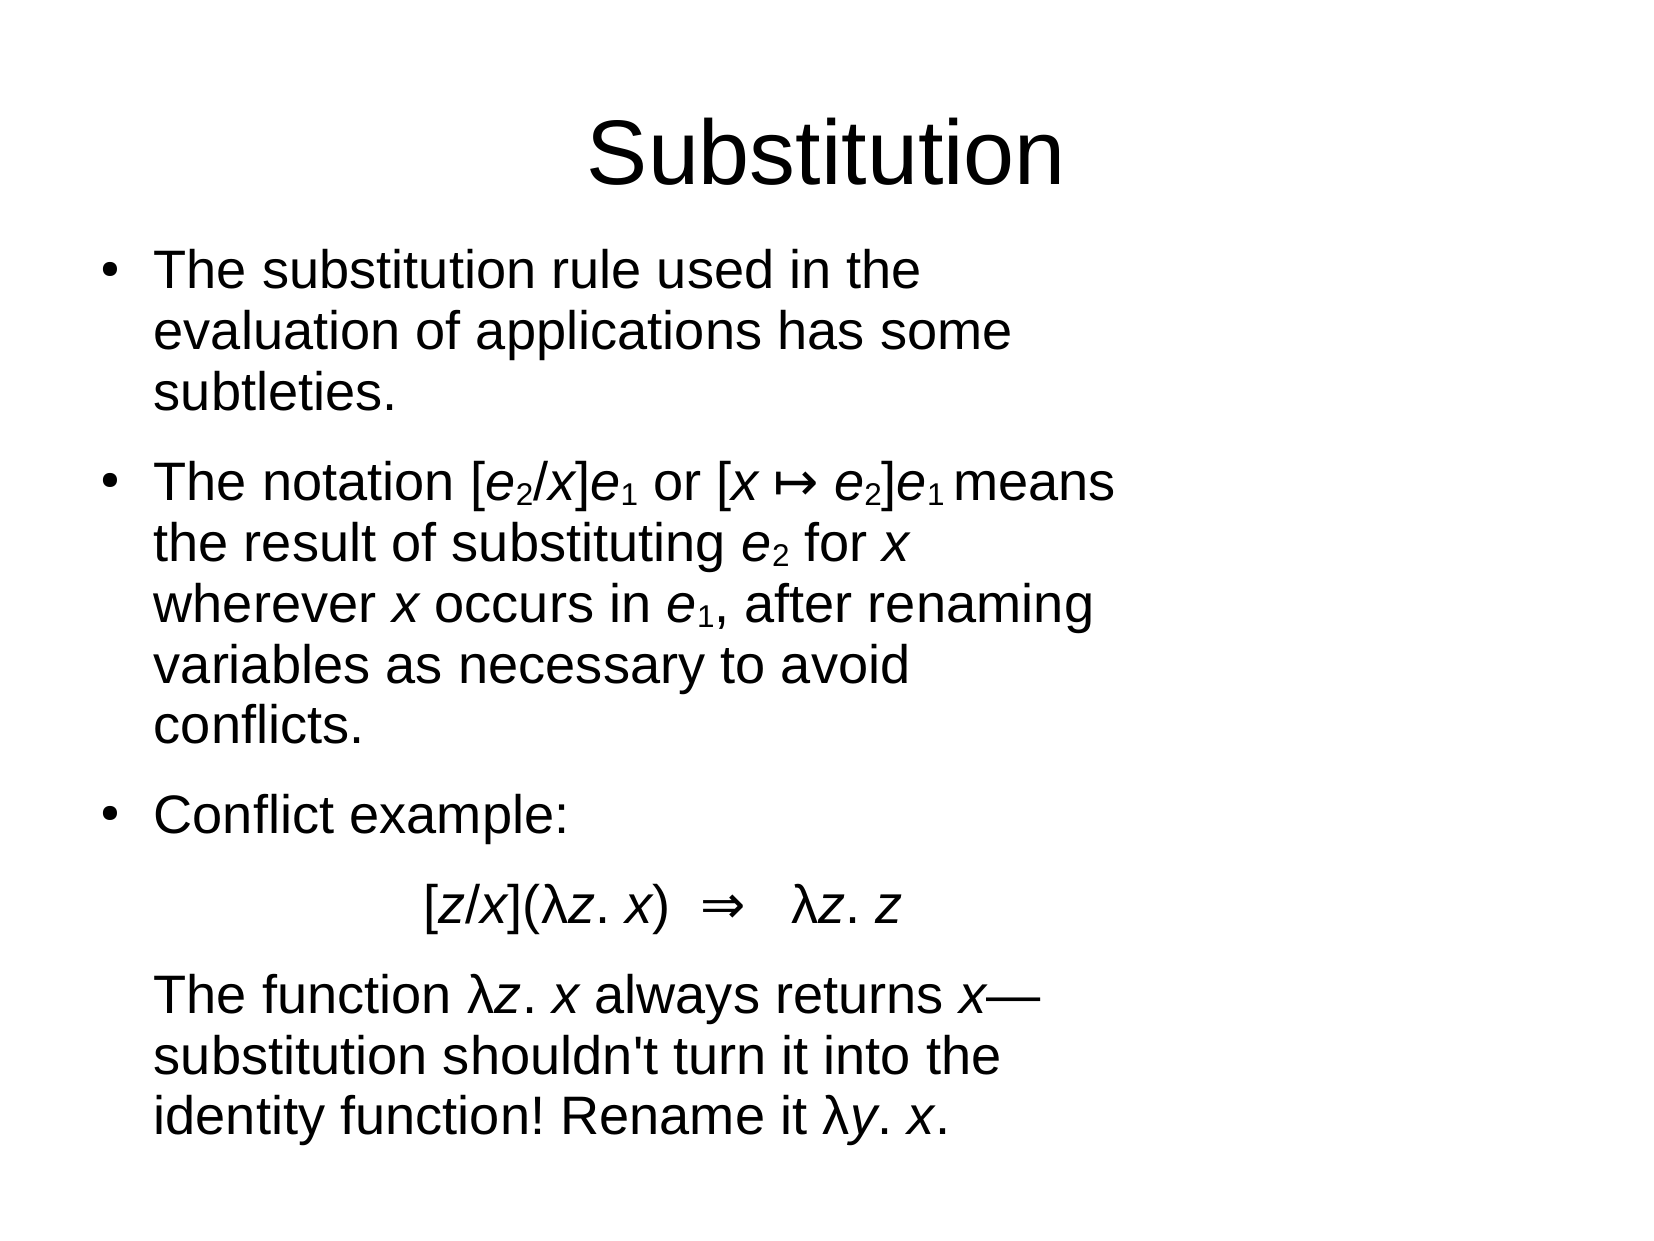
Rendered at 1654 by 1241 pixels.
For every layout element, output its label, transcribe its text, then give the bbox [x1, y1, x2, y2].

title Substitution [82, 49, 1571, 257]
list The substitution rule used in the evaluation of applications has some subtleties. The notation [e2/x]e1 or [x ↦ e2]e1 means the result of substituting e2 for x wherever x occurs in e1, after renaming variables as necessary to avoid conflicts. Conflict example: [z/x](λz. x) ⇒ λz. z The function λz. x always returns x—substitution shouldn't turn it into the identity function! Rename it λy. x. [82, 240, 1126, 1147]
